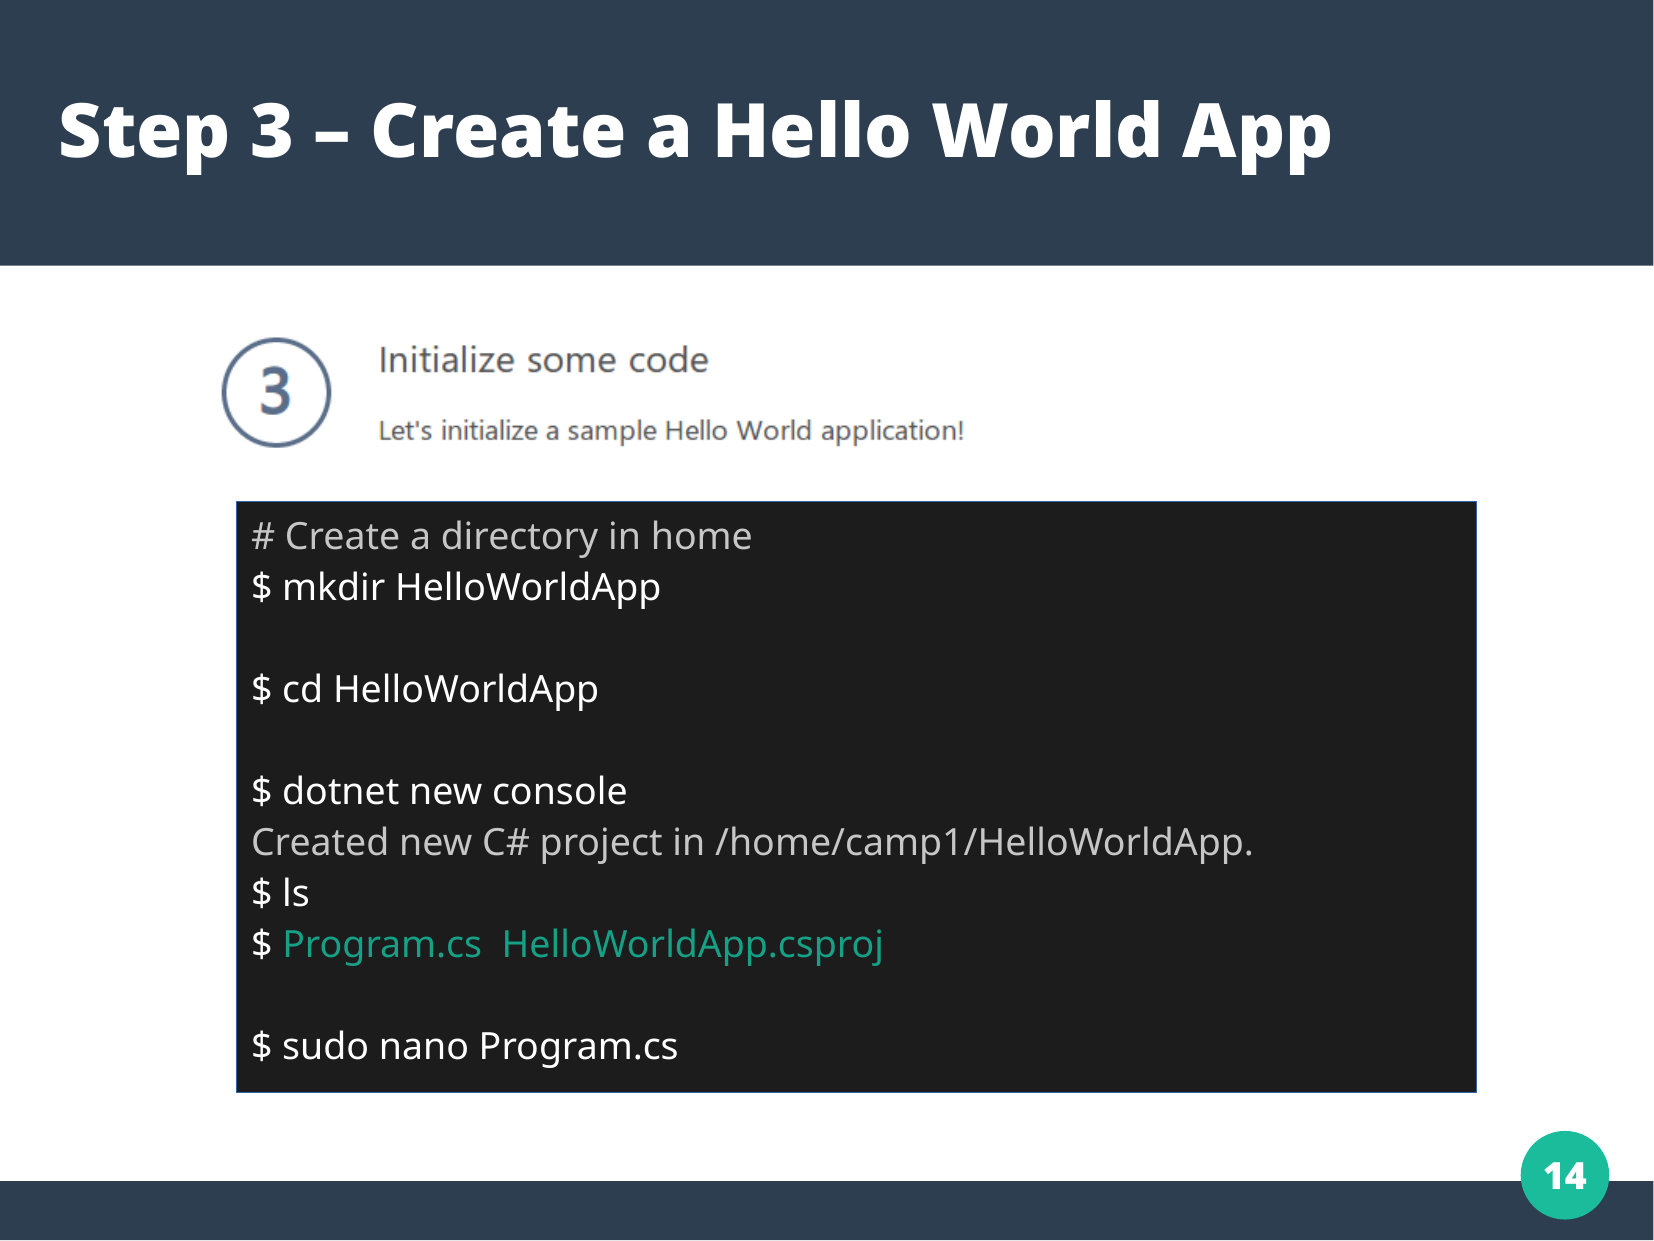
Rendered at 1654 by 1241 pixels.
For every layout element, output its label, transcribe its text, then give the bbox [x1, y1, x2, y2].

title Step 3 – Create a Hello World App [59, 49, 1595, 207]
text_box # Create a directory in home $ mkdir HelloWorldApp $ cd HelloWorldApp $ dotnet new console Created new C# project in /home/camp1/HelloWorldApp. $ ls $ Program.cs HelloWorldApp.csproj $ sudo nano Program.cs [236, 501, 1477, 1093]
picture [197, 300, 1442, 522]
